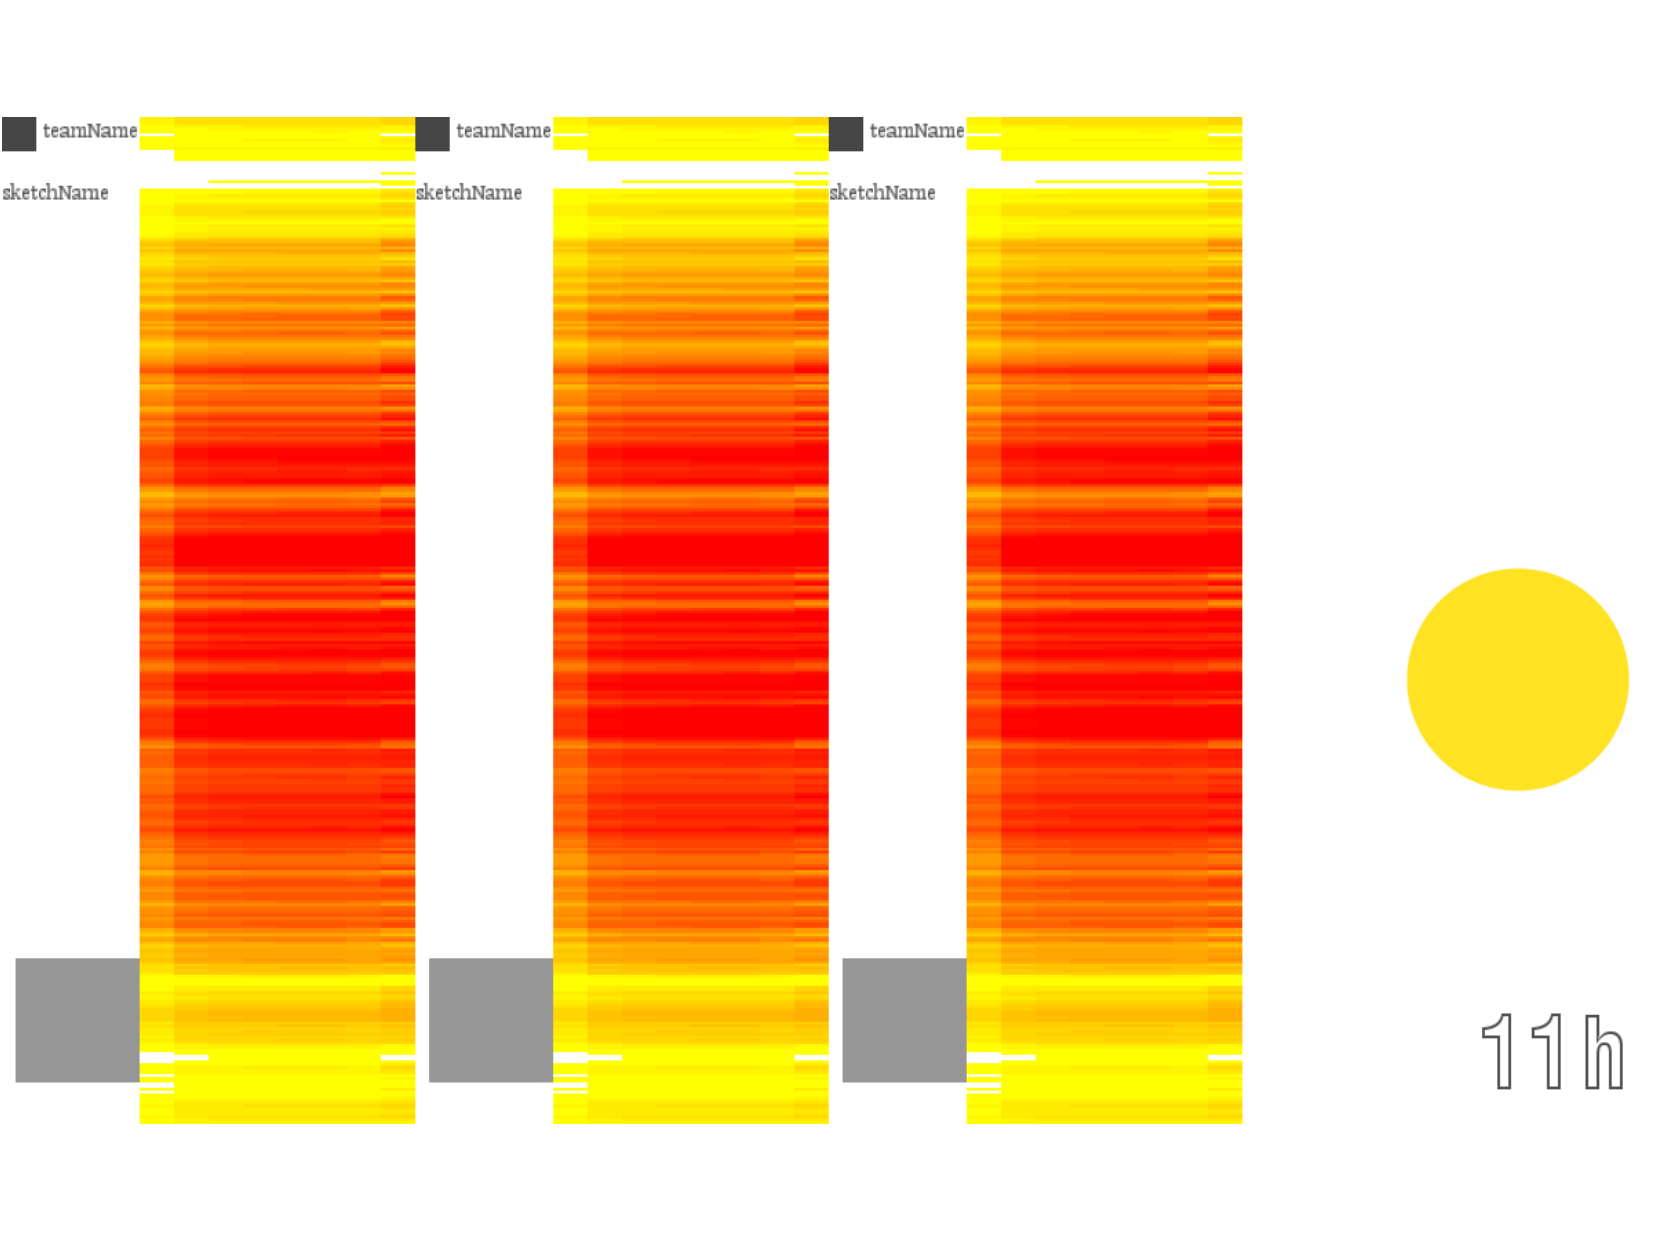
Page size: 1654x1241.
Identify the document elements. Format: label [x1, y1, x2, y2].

picture [2, 117, 1654, 1124]
